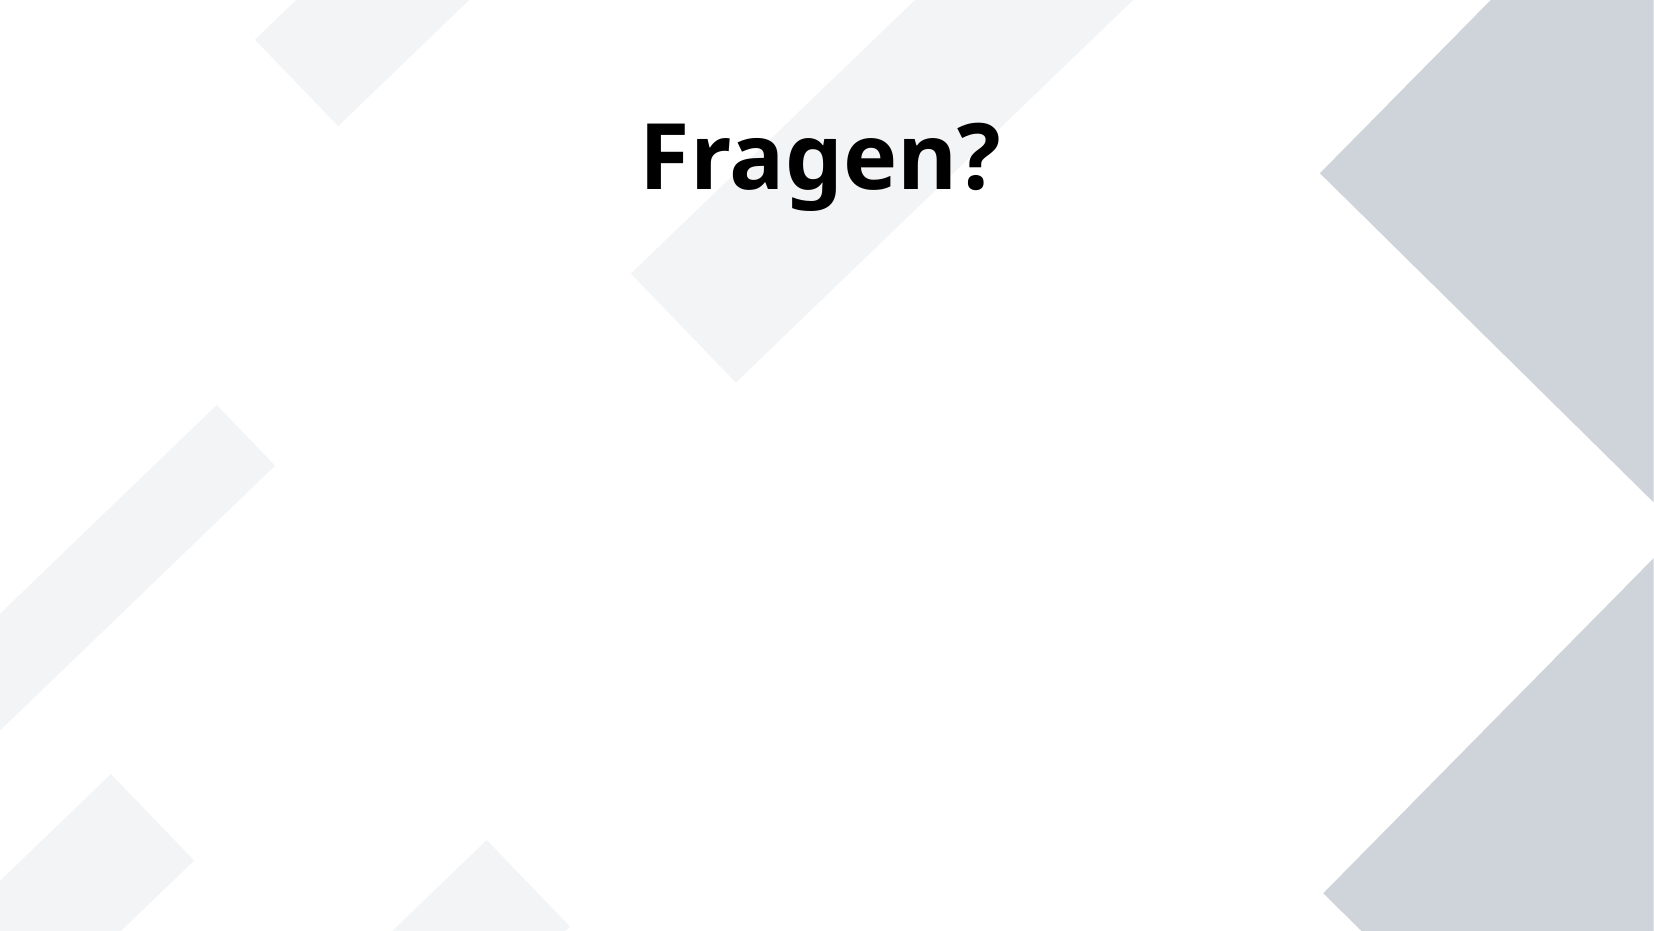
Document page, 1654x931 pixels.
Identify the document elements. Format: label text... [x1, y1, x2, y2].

title Fragen? [76, 76, 1565, 233]
